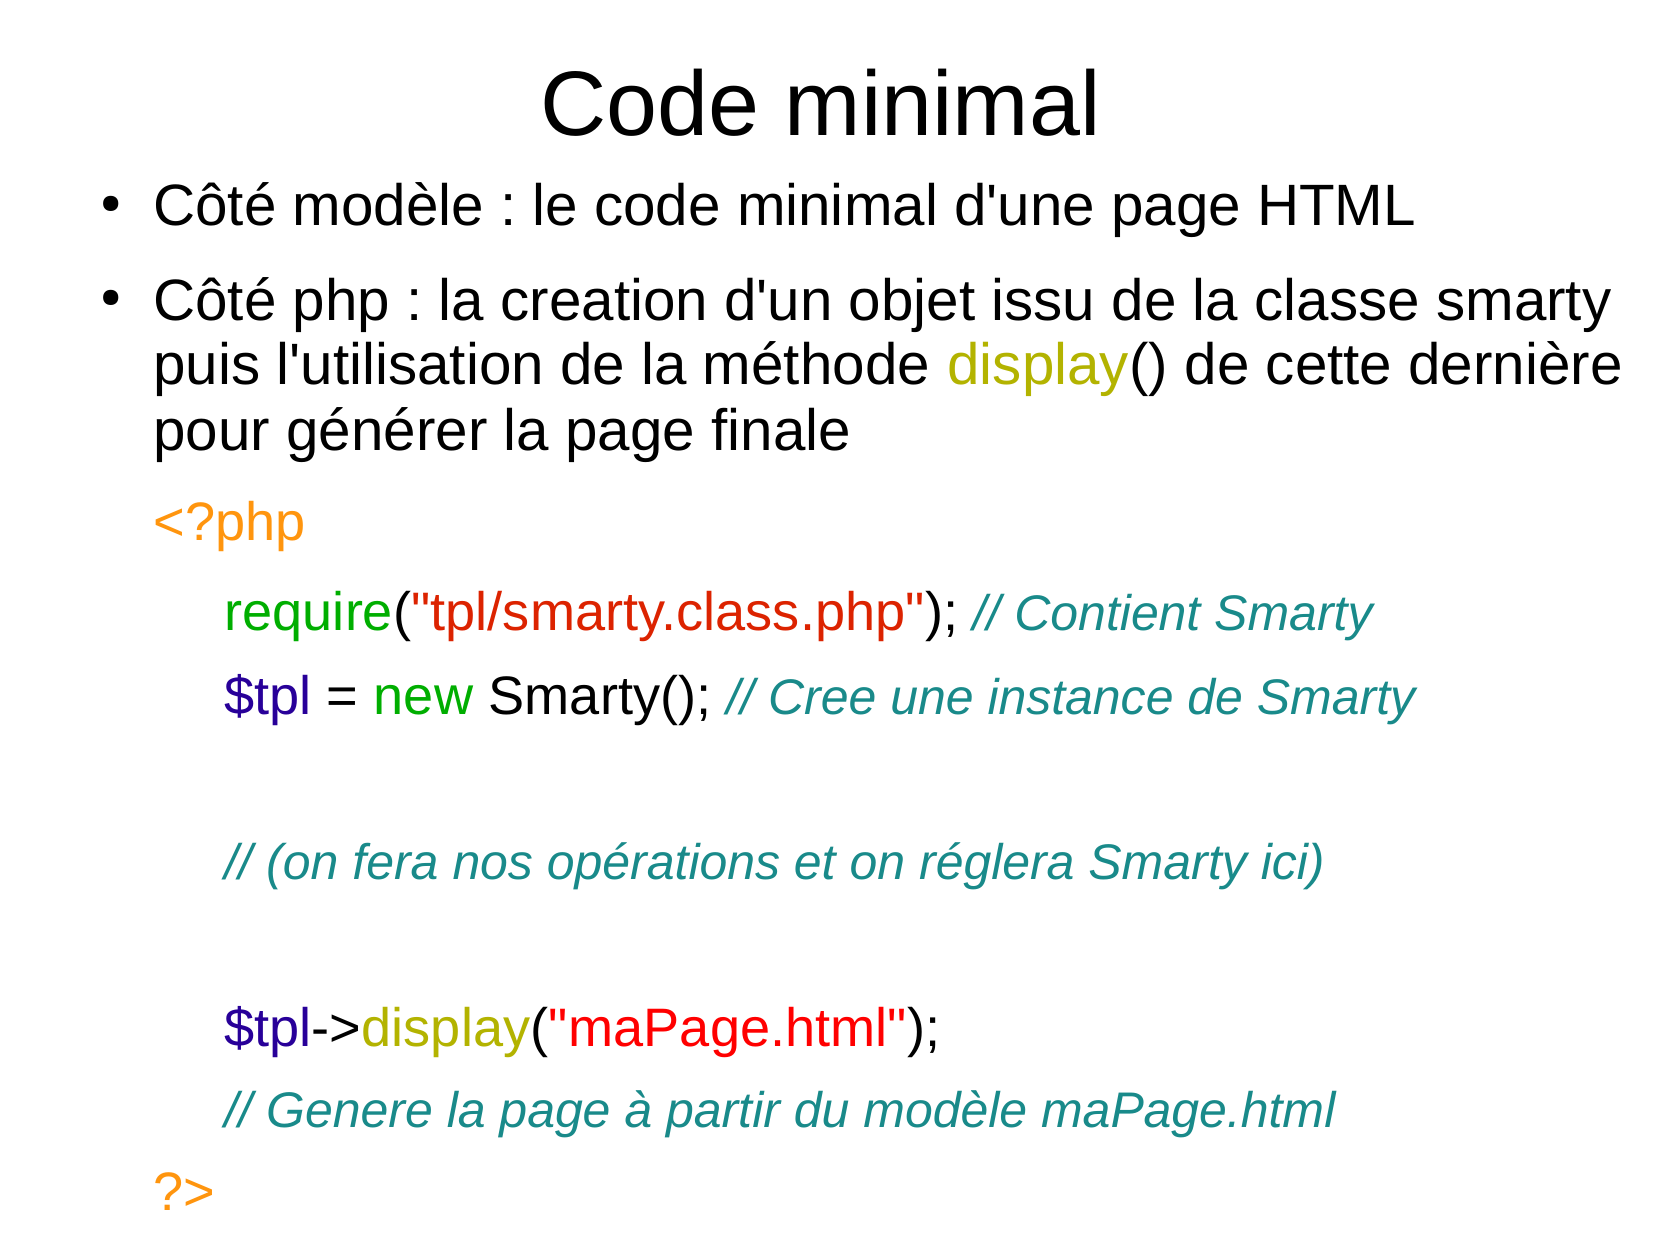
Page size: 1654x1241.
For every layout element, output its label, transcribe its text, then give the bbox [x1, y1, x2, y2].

title Code minimal [76, 0, 1565, 208]
list Côté modèle : le code minimal d'une page HTML Côté php : la creation d'un objet issu de la classe smarty puis l'utilisation de la méthode display() de cette dernière pour générer la page finale <?php require("tpl/smarty.class.php"); // Contient Smarty $tpl = new Smarty(); // Cree une instance de Smarty // (on fera nos opérations et on réglera Smarty ici) $tpl->display("maPage.html"); // Genere la page à partir du modèle maPage.html ?> [82, 172, 1625, 1220]
